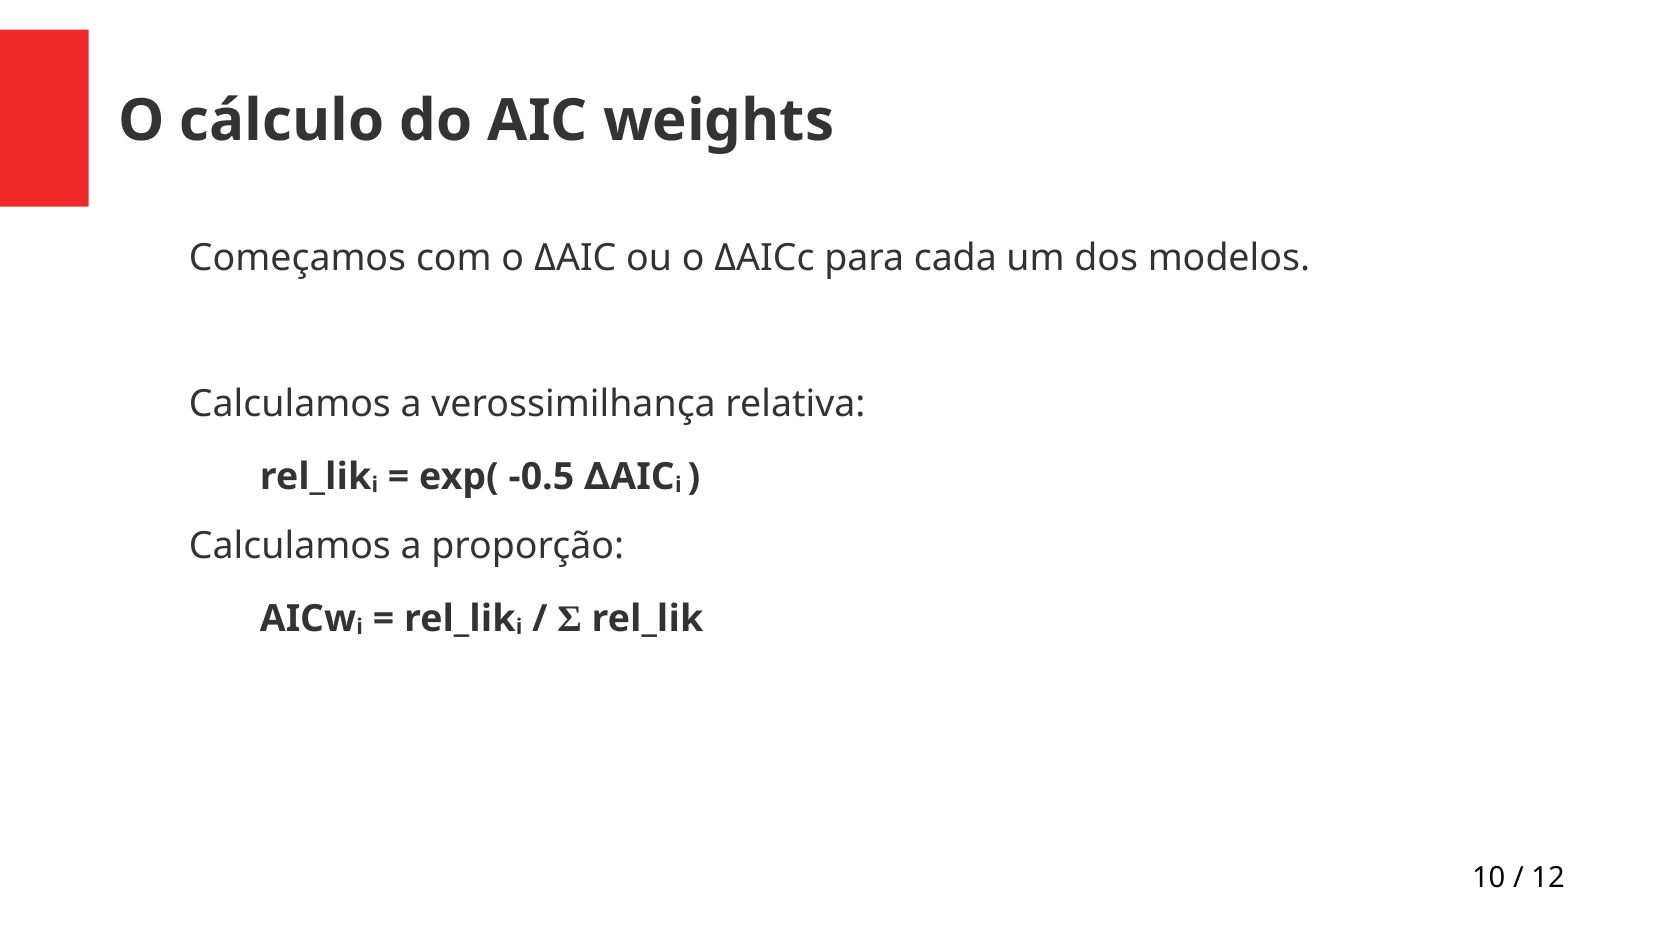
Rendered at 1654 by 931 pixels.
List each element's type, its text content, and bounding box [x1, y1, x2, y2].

title O cálculo do AIC weights [118, 29, 1595, 207]
list Começamos com o ΔAIC ou o ΔAICc para cada um dos modelos. Calculamos a verossimilhança relativa: rel_liki = exp( -0.5 ∆AICi ) Calculamos a proporção: AICwi = rel_liki / Σ rel_lik [118, 230, 1595, 792]
